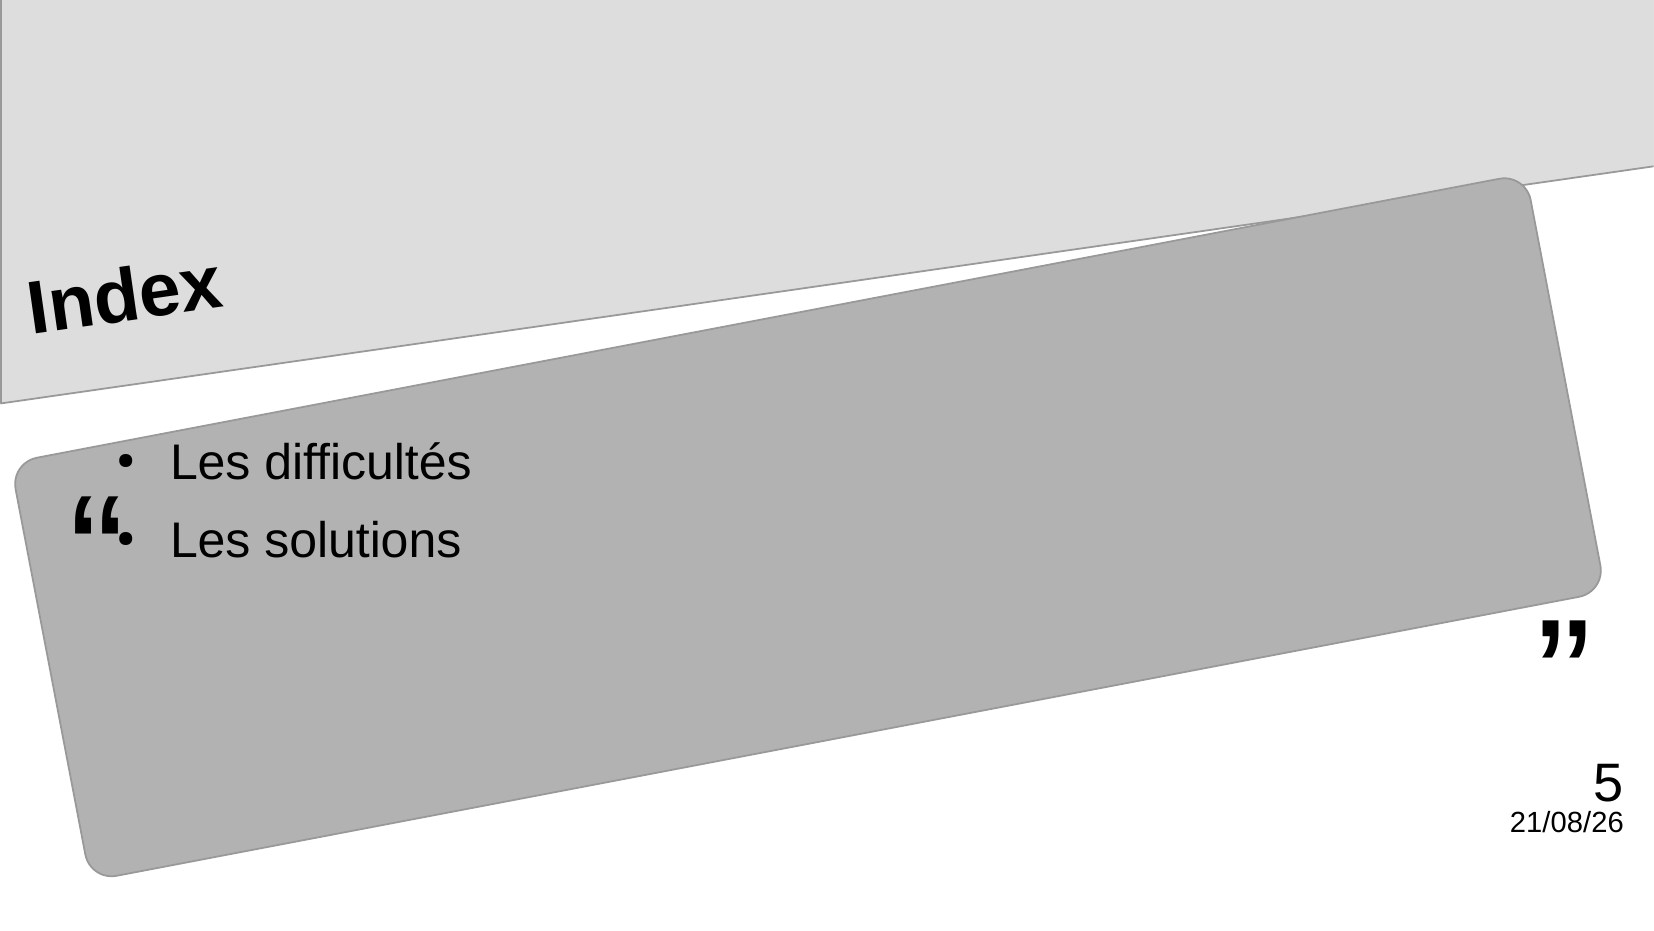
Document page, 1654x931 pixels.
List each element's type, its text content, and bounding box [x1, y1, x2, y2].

list Les difficultés Les solutions [99, 434, 1555, 789]
title Index [16, 21, 1501, 387]
